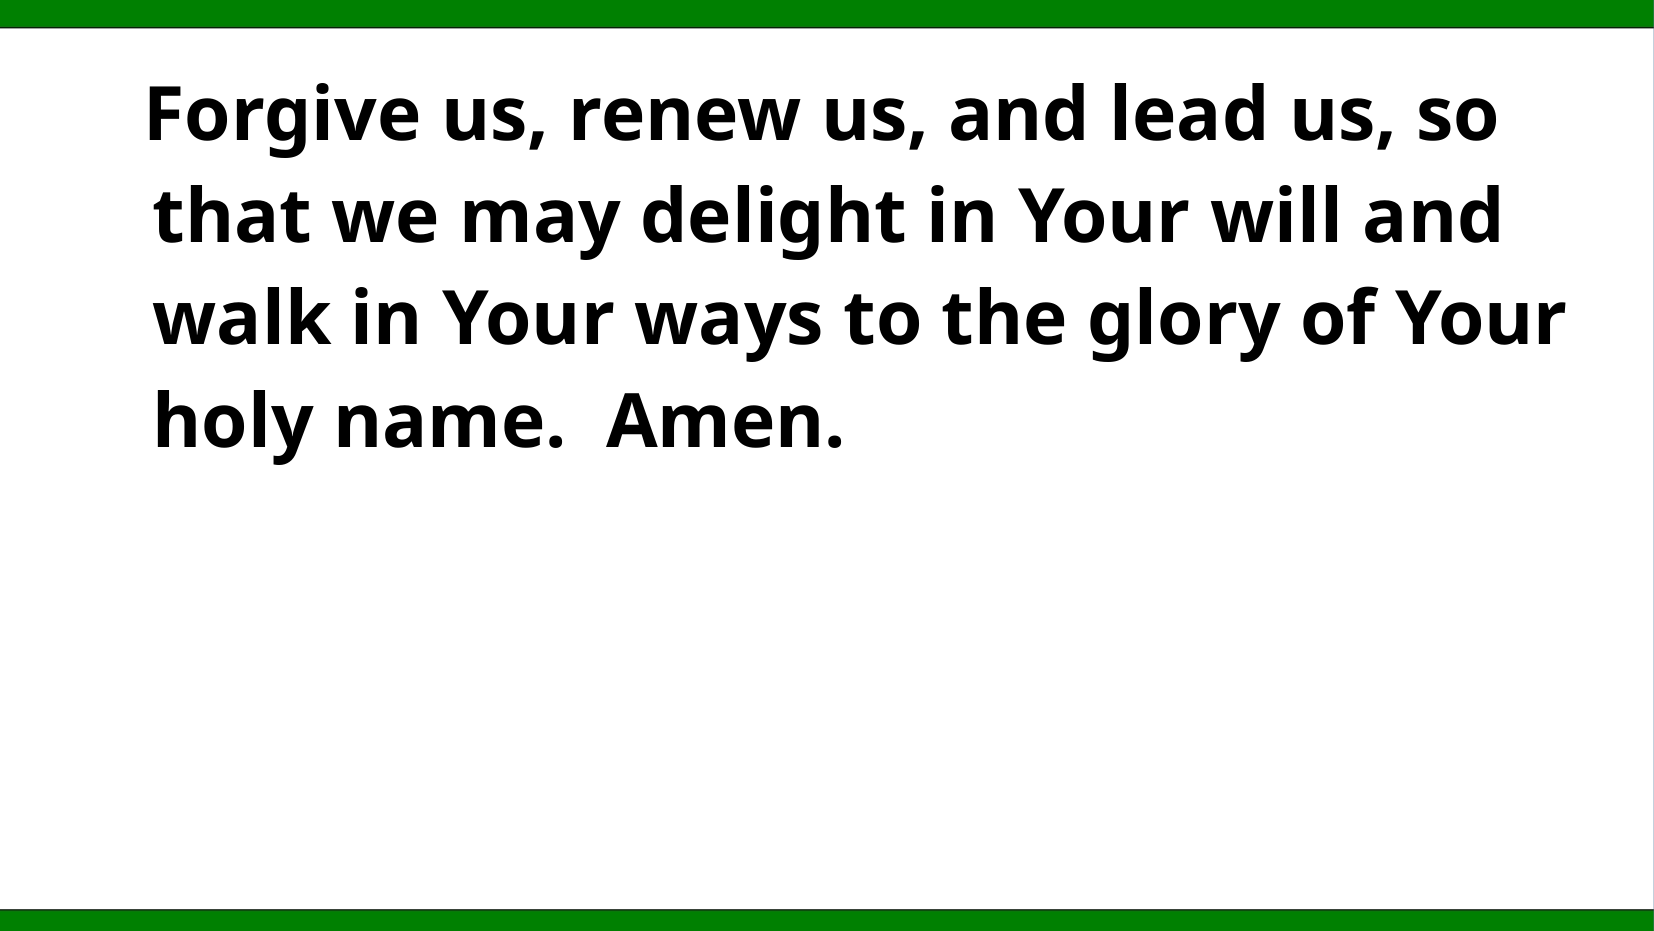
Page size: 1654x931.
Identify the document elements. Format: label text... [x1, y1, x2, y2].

picture [0, 0, 1654, 931]
text_box Forgive us, renew us, and lead us, so that we may delight in Your will and walk in Your ways to the glory of Your holy name. Amen. [60, 52, 1591, 567]
